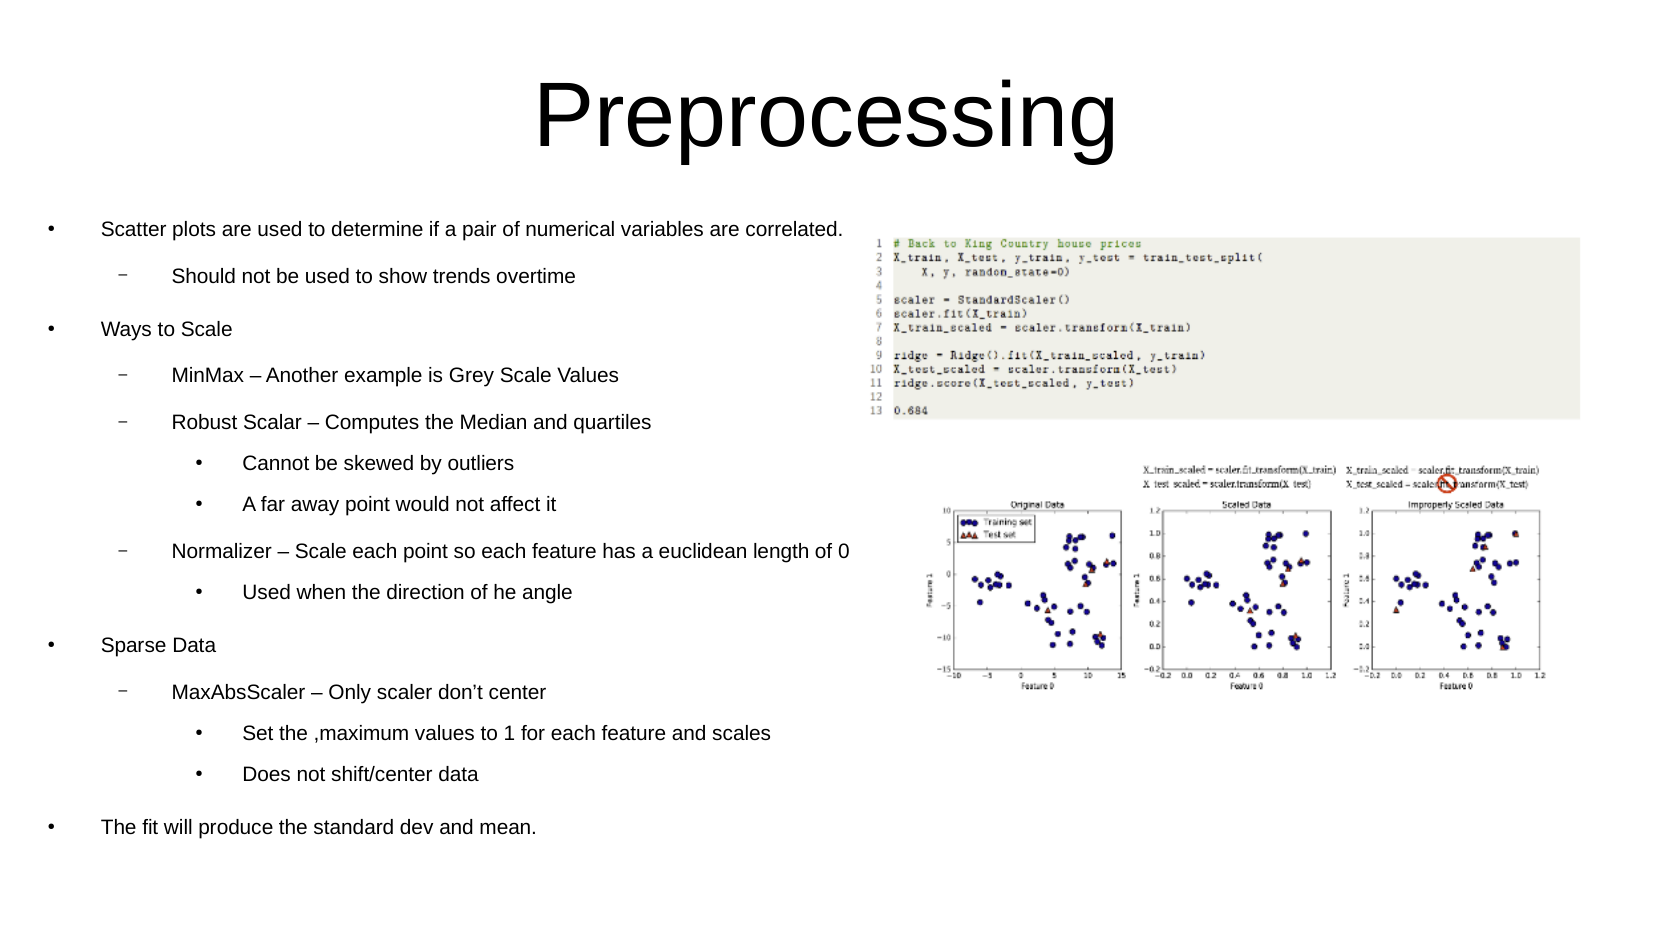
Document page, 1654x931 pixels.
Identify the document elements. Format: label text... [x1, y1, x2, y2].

list Scatter plots are used to determine if a pair of numerical variables are correlated. Should not be used to show trends overtime Ways to Scale MinMax – Another example is Grey Scale Values Robust Scalar – Computes the Median and quartiles Cannot be skewed by outliers A far away point would not affect it Normalizer – Scale each point so each feature has a euclidean length of 0 Used when the direction of he angle Sparse Data MaxAbsScaler – Only scaler don’t center Set the ,maximum values to 1 for each feature and scales Does not shift/center data The fit will produce the standard dev and mean. [30, 217, 1571, 901]
title Preprocessing [82, 37, 1571, 193]
picture [855, 224, 1636, 717]
